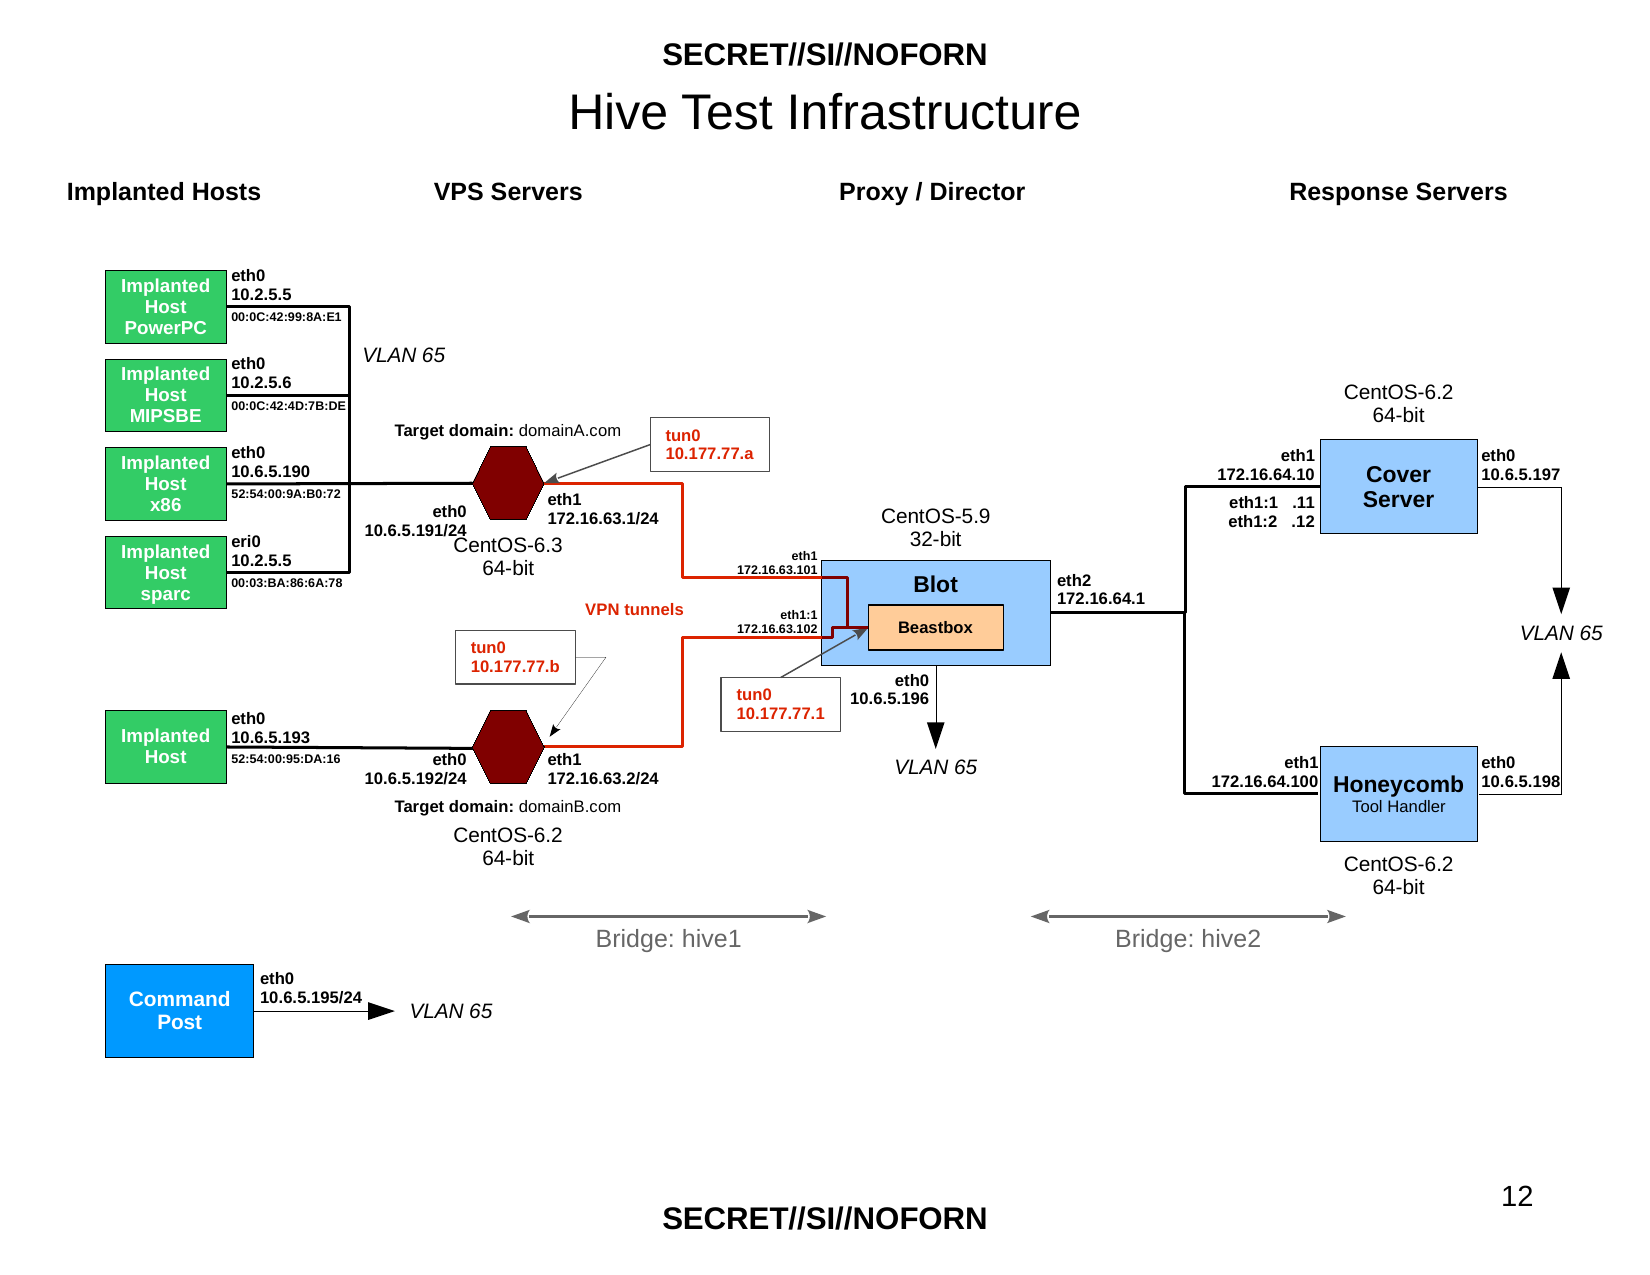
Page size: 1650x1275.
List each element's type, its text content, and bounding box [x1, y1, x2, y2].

text_box CentOS-6.2 64-bit [1329, 845, 1469, 907]
text_box eth0 10.2.5.5 [216, 258, 307, 303]
text_box Cover Server [1348, 453, 1450, 520]
text_box [821, 560, 1051, 666]
text_box Bridge: hive1 [580, 916, 757, 960]
text_box Implanted Host PowerPC [106, 267, 226, 346]
title Hive Test Infrastructure [116, 81, 1534, 143]
text_box eth0 10.6.5.196 [937, 666, 945, 716]
text_box CentOS-6.3 64-bit [438, 526, 578, 588]
text_box eth0 10.6.5.198 [1479, 745, 1576, 799]
text_box eth1:1 .11 eth1:2 .12 [1213, 486, 1330, 539]
text_box Proxy / Director [824, 169, 1048, 213]
text_box eth0 10.6.5.193 [216, 701, 326, 745]
text_box 00:0C:42:99:8A:E1 [216, 303, 357, 333]
text_box eth0 10.6.5.191/24 [351, 494, 482, 548]
text_box [105, 710, 227, 784]
text_box [105, 964, 254, 1058]
text_box eth1 172.16.63.2/24 [532, 748, 674, 796]
text_box tun0 10.177.77.a [650, 417, 770, 472]
text_box eth0 10.6.5.190 [216, 435, 326, 479]
text_box eth0 10.6.5.195/24 [245, 962, 378, 1011]
text_box eth1 172.16.64.100 [1196, 745, 1334, 799]
text_box Implanted Hosts [52, 169, 280, 218]
text_box Response Servers [1274, 169, 1523, 213]
text_box tun0 10.177.77.1 [721, 677, 841, 732]
text_box 00:0C:42:4D:7B:DE [216, 391, 361, 421]
text_box VLAN 65 [1505, 614, 1618, 653]
text_box 52:54:00:95:DA:16 [216, 745, 356, 775]
text_box Implanted Host x86 [106, 445, 226, 523]
text_box Target domain: domainB.com [379, 790, 637, 824]
text_box Target domain: domainA.com [379, 414, 637, 448]
text_box CentOS-6.2 64-bit [438, 815, 578, 878]
text_box SECRET//SI//NOFORN [647, 1194, 1003, 1244]
text_box eth1:1 172.16.63.102 [722, 601, 833, 644]
text_box VLAN 65 [879, 748, 993, 787]
text_box VPS Servers [418, 169, 598, 218]
text_box VPN tunnels [570, 593, 699, 627]
text_box Honeycomb Tool Handler [1318, 764, 1479, 824]
text_box eth1 172.16.63.101 [722, 541, 833, 576]
text_box VLAN 65 [347, 336, 460, 375]
text_box Command Post [114, 980, 246, 1042]
text_box eth0 10.2.5.6 [216, 347, 307, 400]
text_box eth0 10.6.5.197 [1466, 438, 1576, 492]
text_box SECRET//SI//NOFORN [647, 29, 1003, 80]
text_box 52:54:00:9A:B0:72 [216, 479, 356, 509]
text_box Implanted Host MIPSBE [106, 356, 226, 435]
text_box eth1 172.16.63.101 [722, 579, 833, 585]
text_box [1320, 824, 1478, 842]
text_box 00:03:BA:86:6A:78 [216, 568, 357, 598]
text_box Blot [898, 564, 973, 605]
text_box VLAN 65 [394, 992, 508, 1031]
text_box Beastbox [883, 610, 989, 645]
text_box eth0 10.6.5.198 [1466, 745, 1561, 794]
text_box eth0 10.6.5.197 [1478, 488, 1561, 492]
text_box [1330, 439, 1478, 534]
text_box CentOS-5.9 32-bit [866, 497, 1006, 559]
text_box [1334, 746, 1478, 764]
text_box eth1 172.16.64.10 [1202, 438, 1330, 486]
text_box [472, 710, 545, 784]
text_box [821, 629, 855, 653]
text_box eth1 172.16.63.1/24 [532, 483, 674, 536]
text_box Bridge: hive2 [1100, 917, 1277, 960]
text_box [821, 579, 846, 626]
text_box eri0 10.2.5.5 [216, 524, 307, 568]
text_box tun0 10.177.77.b [455, 630, 576, 685]
text_box eth0 10.6.5.196 [835, 666, 936, 716]
text_box eth2 172.16.64.1 [1042, 563, 1161, 616]
text_box eth0 10.6.5.192/24 [349, 743, 482, 796]
text_box [473, 448, 544, 520]
text_box Implanted Host sparc [106, 533, 226, 612]
text_box Implanted Host [106, 718, 226, 776]
text_box CentOS-6.2 64-bit [1329, 373, 1469, 435]
